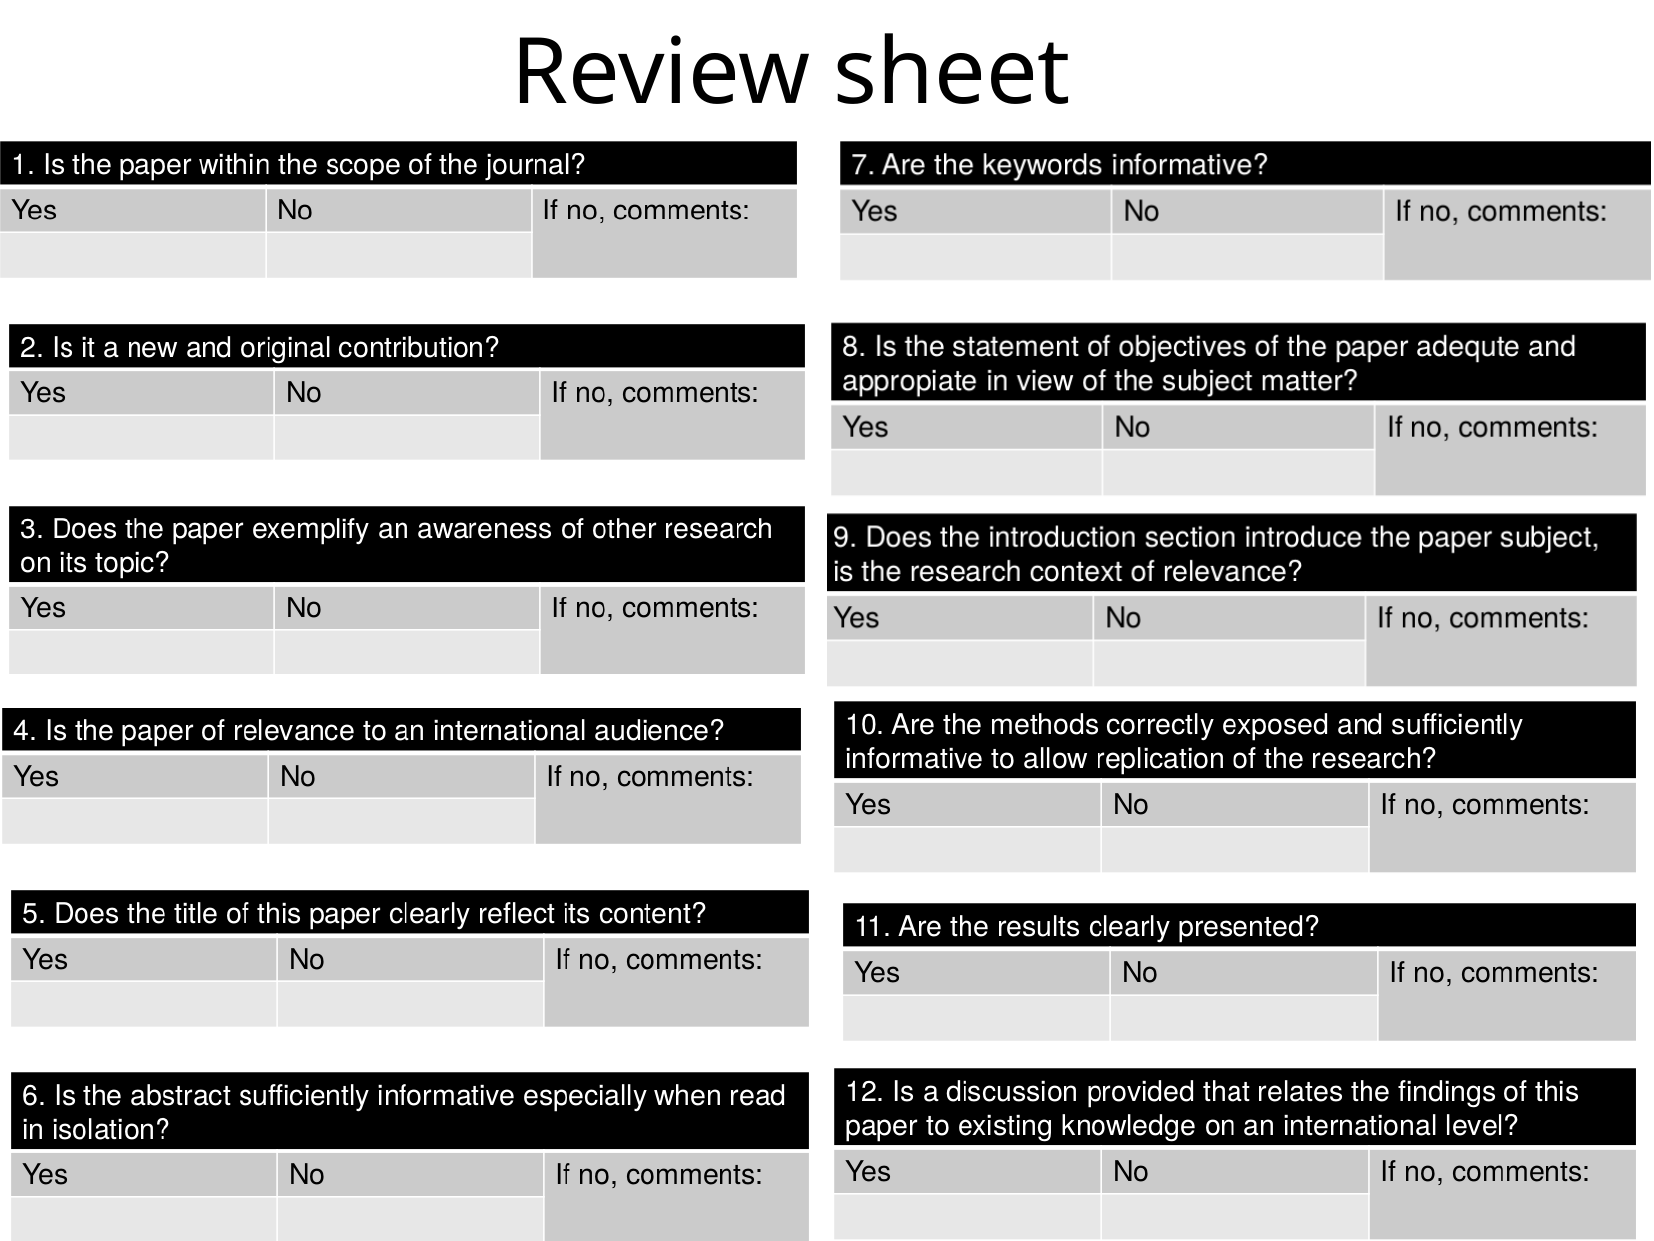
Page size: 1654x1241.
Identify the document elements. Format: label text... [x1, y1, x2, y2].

picture [2, 708, 809, 1241]
picture [0, 141, 805, 674]
picture [832, 701, 1636, 1241]
title Review sheet [177, 12, 1406, 124]
picture [827, 141, 1651, 692]
